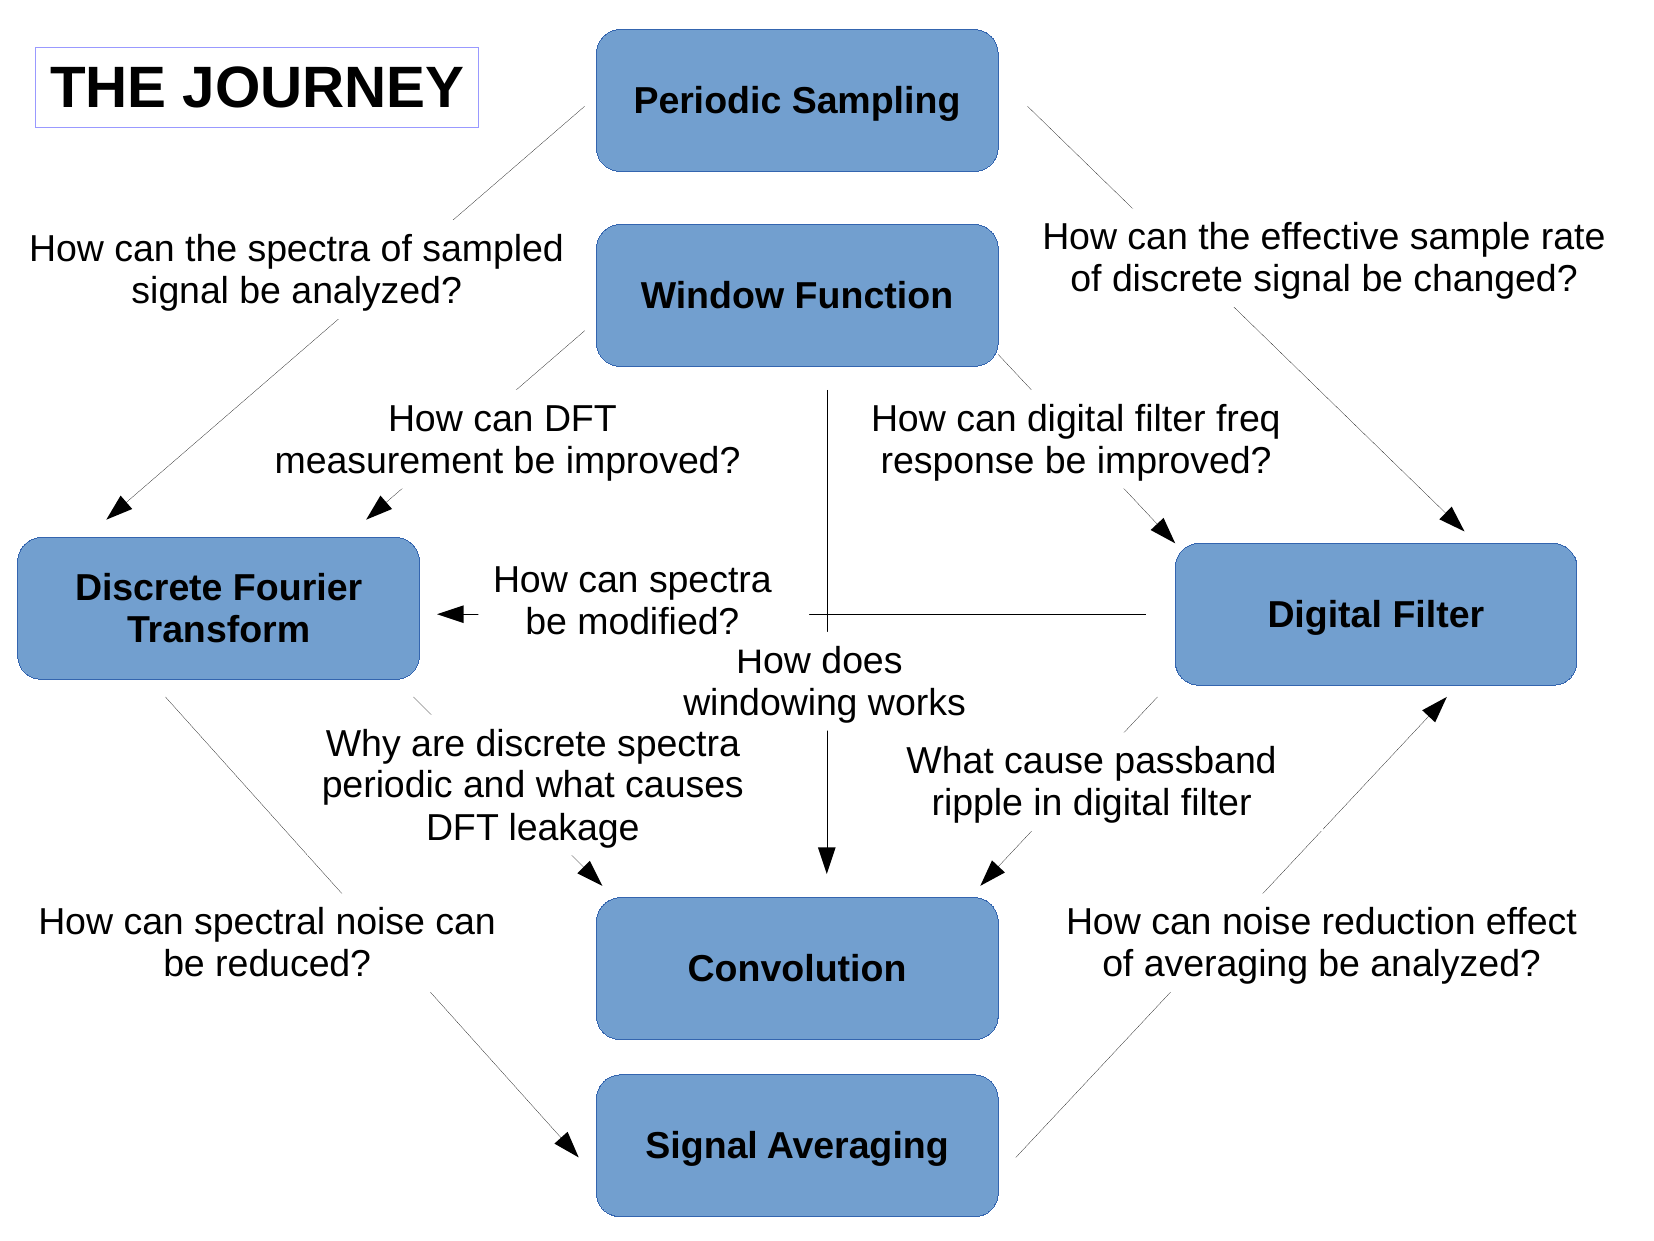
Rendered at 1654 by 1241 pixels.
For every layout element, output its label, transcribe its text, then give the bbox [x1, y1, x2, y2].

text_box THE JOURNEY [35, 47, 479, 128]
text_box Periodic Sampling [596, 29, 999, 172]
text_box How can DFT measurement be improved? [259, 389, 768, 489]
text_box How can digital filter freq response be improved? [856, 389, 1317, 489]
text_box What cause passband ripple in digital filter [891, 732, 1323, 832]
text_box How can noise reduction effect of averaging be analyzed? [1051, 893, 1613, 993]
text_box Discrete Fourier Transform [17, 537, 420, 680]
text_box How does windowing works [668, 631, 981, 731]
text_box How can spectral noise can be reduced? [23, 893, 556, 993]
text_box Convolution [596, 897, 999, 1040]
text_box Window Function [596, 224, 999, 367]
text_box How can spectra be modified? [478, 550, 810, 650]
text_box How can the spectra of sampled signal be analyzed? [14, 220, 579, 319]
text_box Signal Averaging [596, 1074, 999, 1217]
text_box Digital Filter [1175, 543, 1577, 686]
text_box How can the effective sample rate of discrete signal be changed? [1027, 208, 1654, 308]
text_box Why are discrete spectra periodic and what causes DFT leakage [307, 714, 762, 856]
